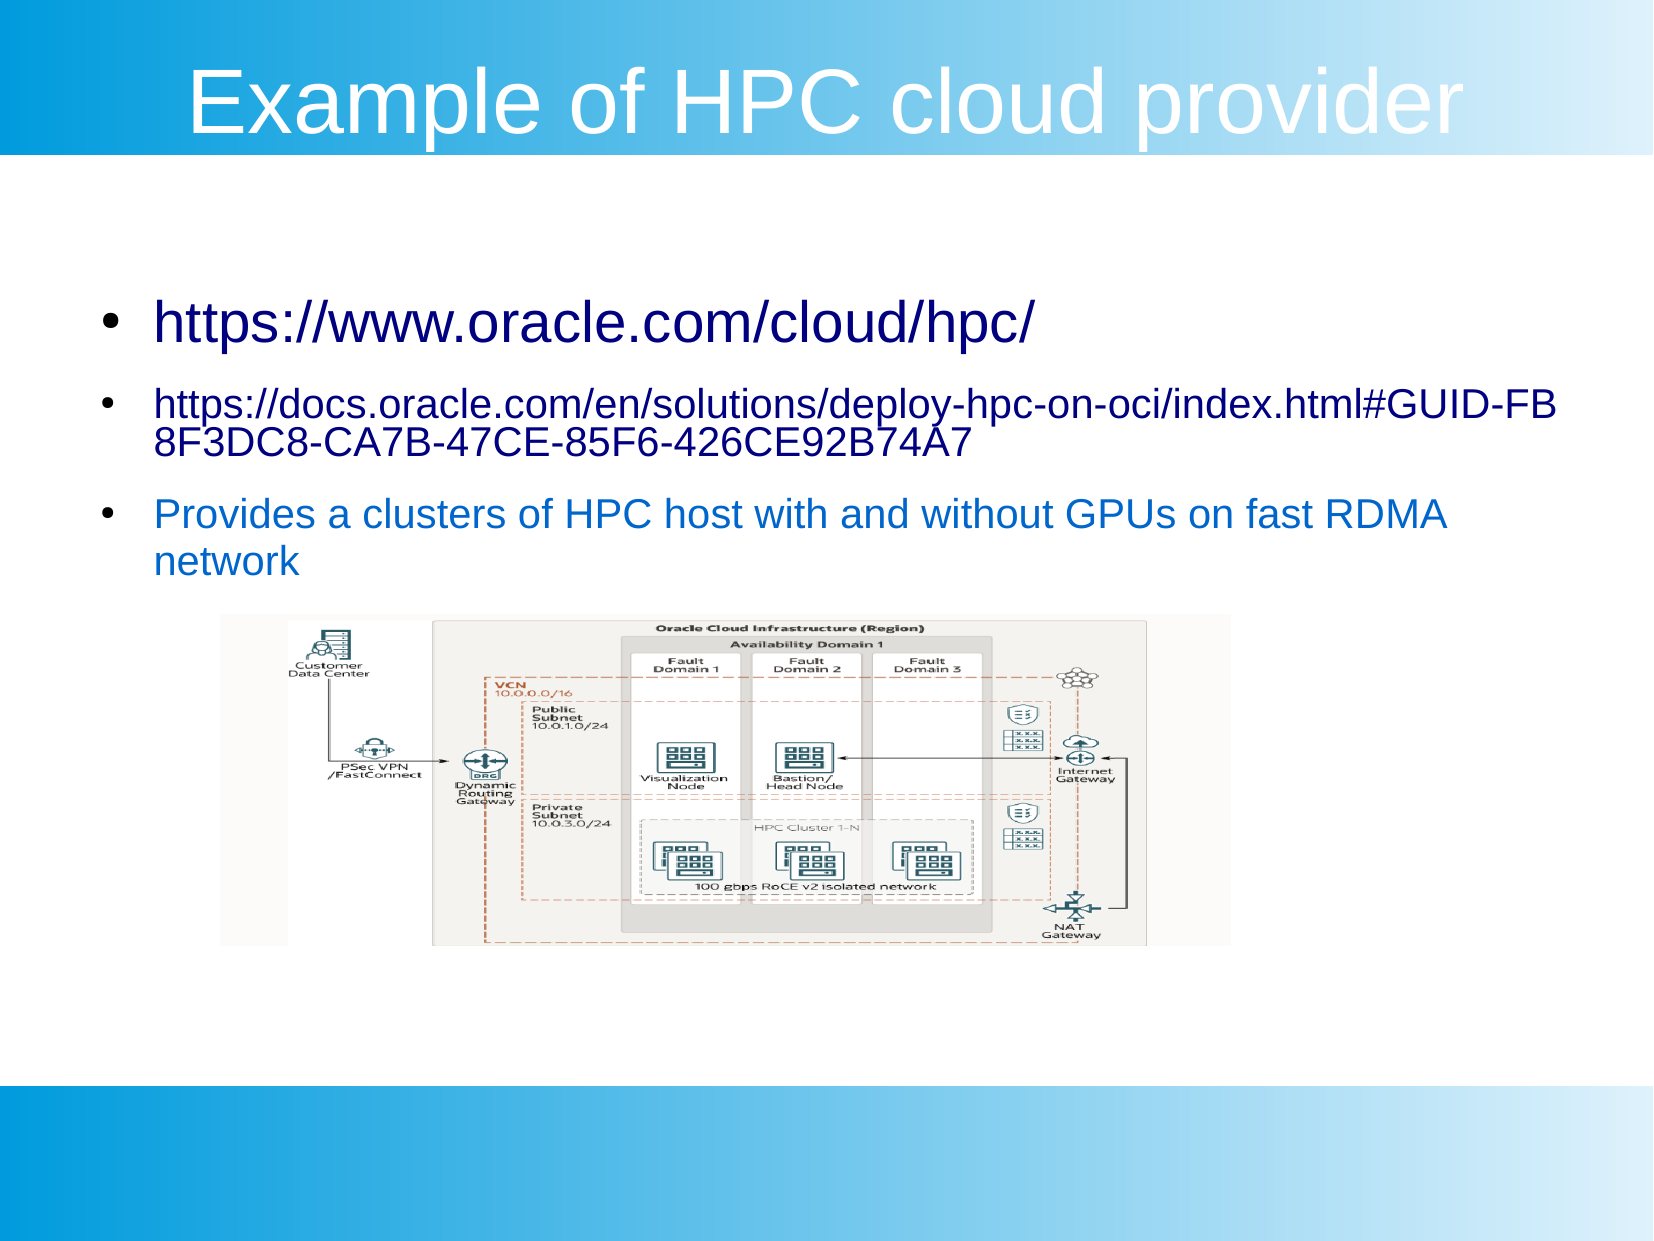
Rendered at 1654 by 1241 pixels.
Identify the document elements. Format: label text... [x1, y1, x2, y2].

list https://www.oracle.com/cloud/hpc/ https://docs.oracle.com/en/solutions/deploy-hpc-on-oci/index.html#GUID-FB8F3DC8-CA7B-47CE-85F6-426CE92B74A7 Provides a clusters of HPC host with and without GPUs on fast RDMA network [82, 290, 1571, 1010]
title Example of HPC cloud provider [82, 49, 1571, 155]
picture [220, 614, 1231, 946]
